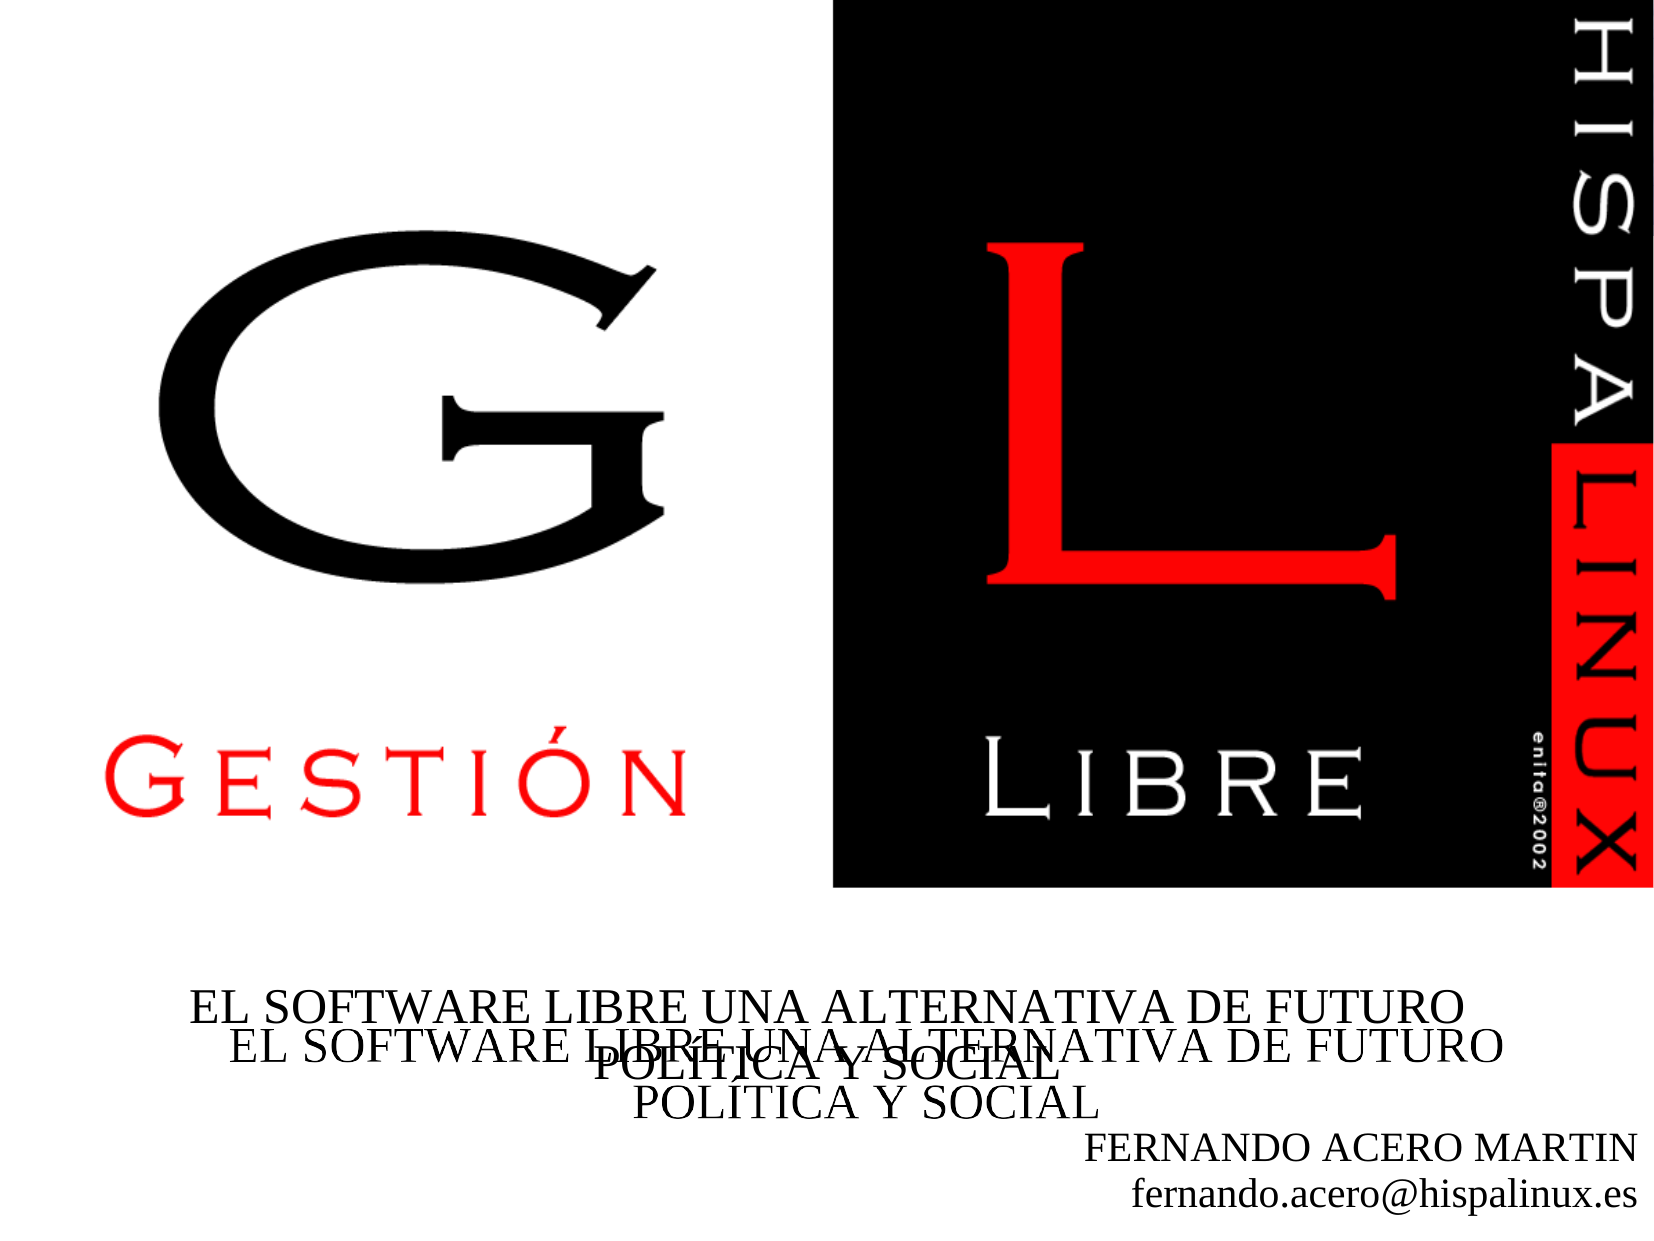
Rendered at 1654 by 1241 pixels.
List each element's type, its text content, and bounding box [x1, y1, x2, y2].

picture [0, 0, 1654, 887]
text_box FERNANDO ACERO MARTIN fernando.acero@hispalinux.es [1083, 1123, 1654, 1221]
text_box [0, 887, 1654, 1241]
text_box EL SOFTWARE LIBRE UNA ALTERNATIVA DE FUTURO POLÍTICA Y SOCIAL [189, 979, 1471, 1097]
